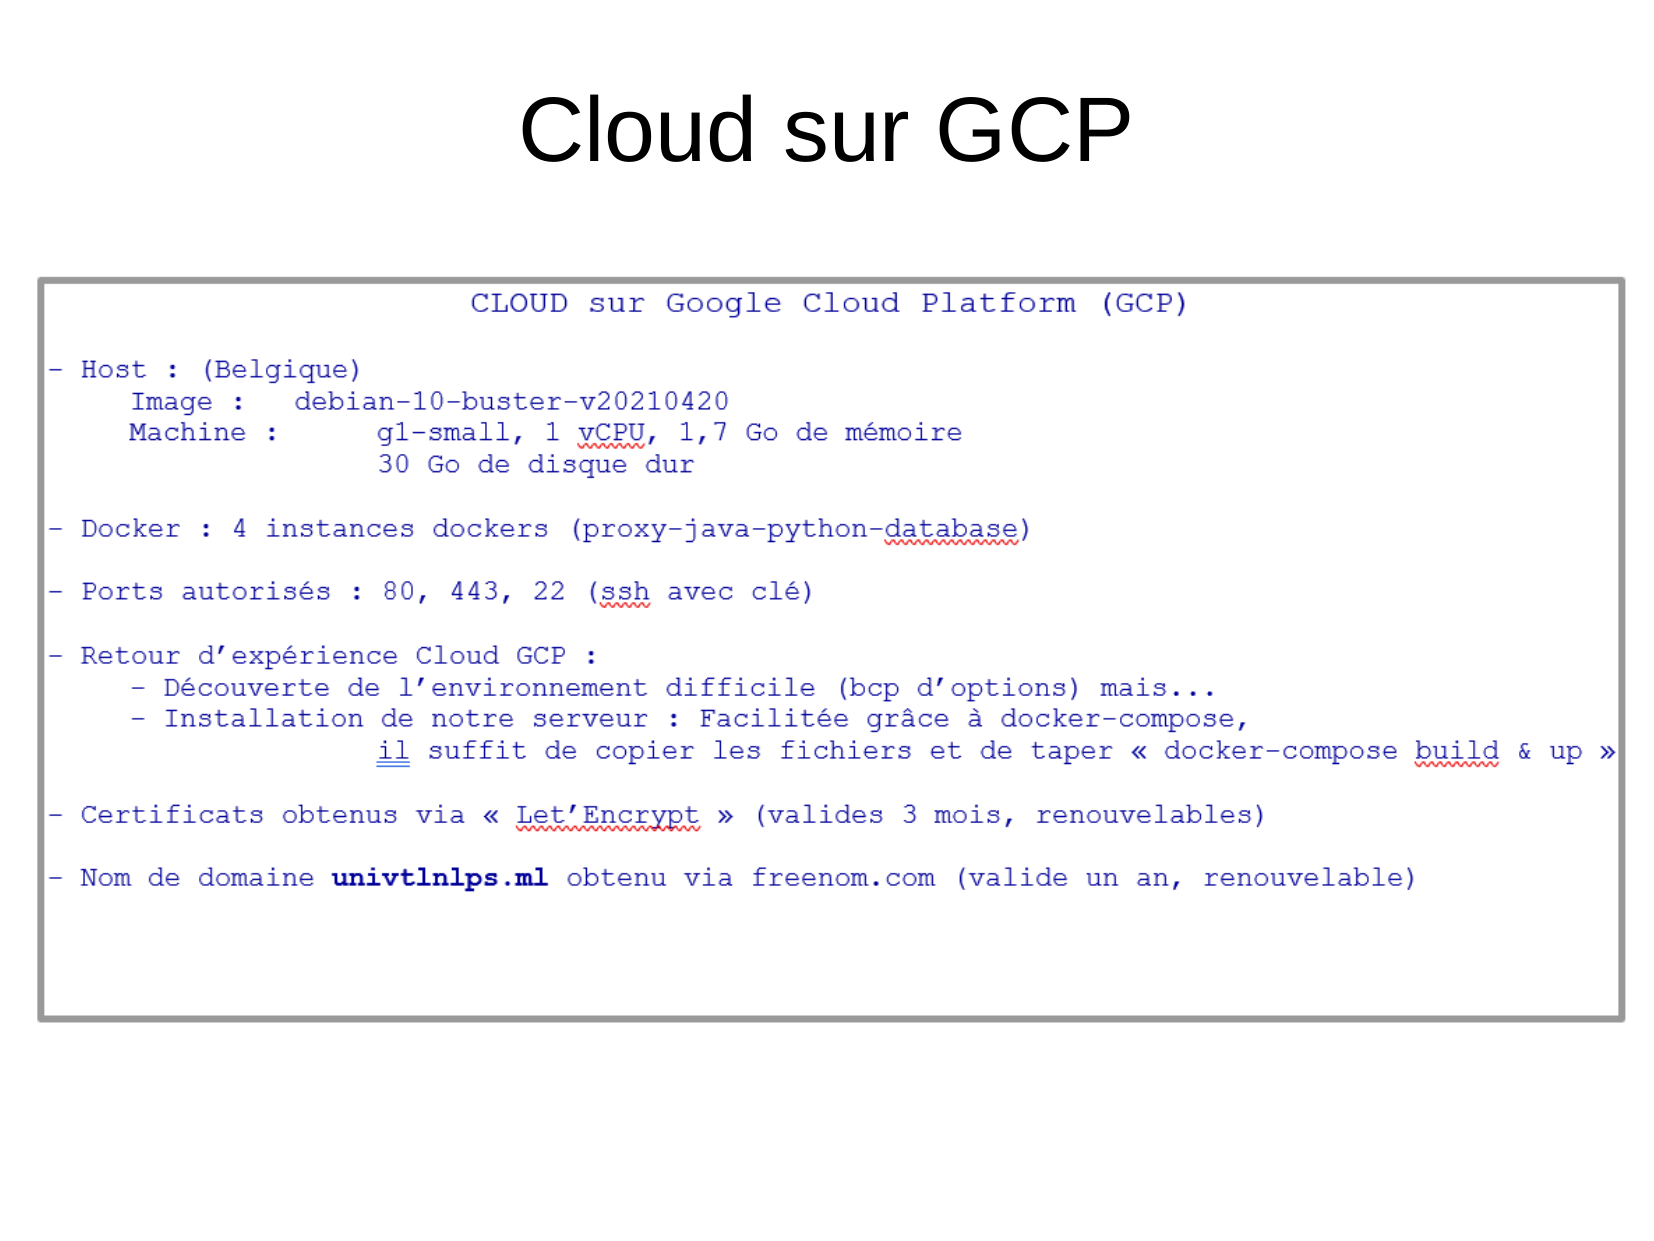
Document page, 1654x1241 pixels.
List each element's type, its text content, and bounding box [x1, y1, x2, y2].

title Cloud sur GCP [82, 25, 1571, 233]
picture [11, 245, 1654, 1052]
